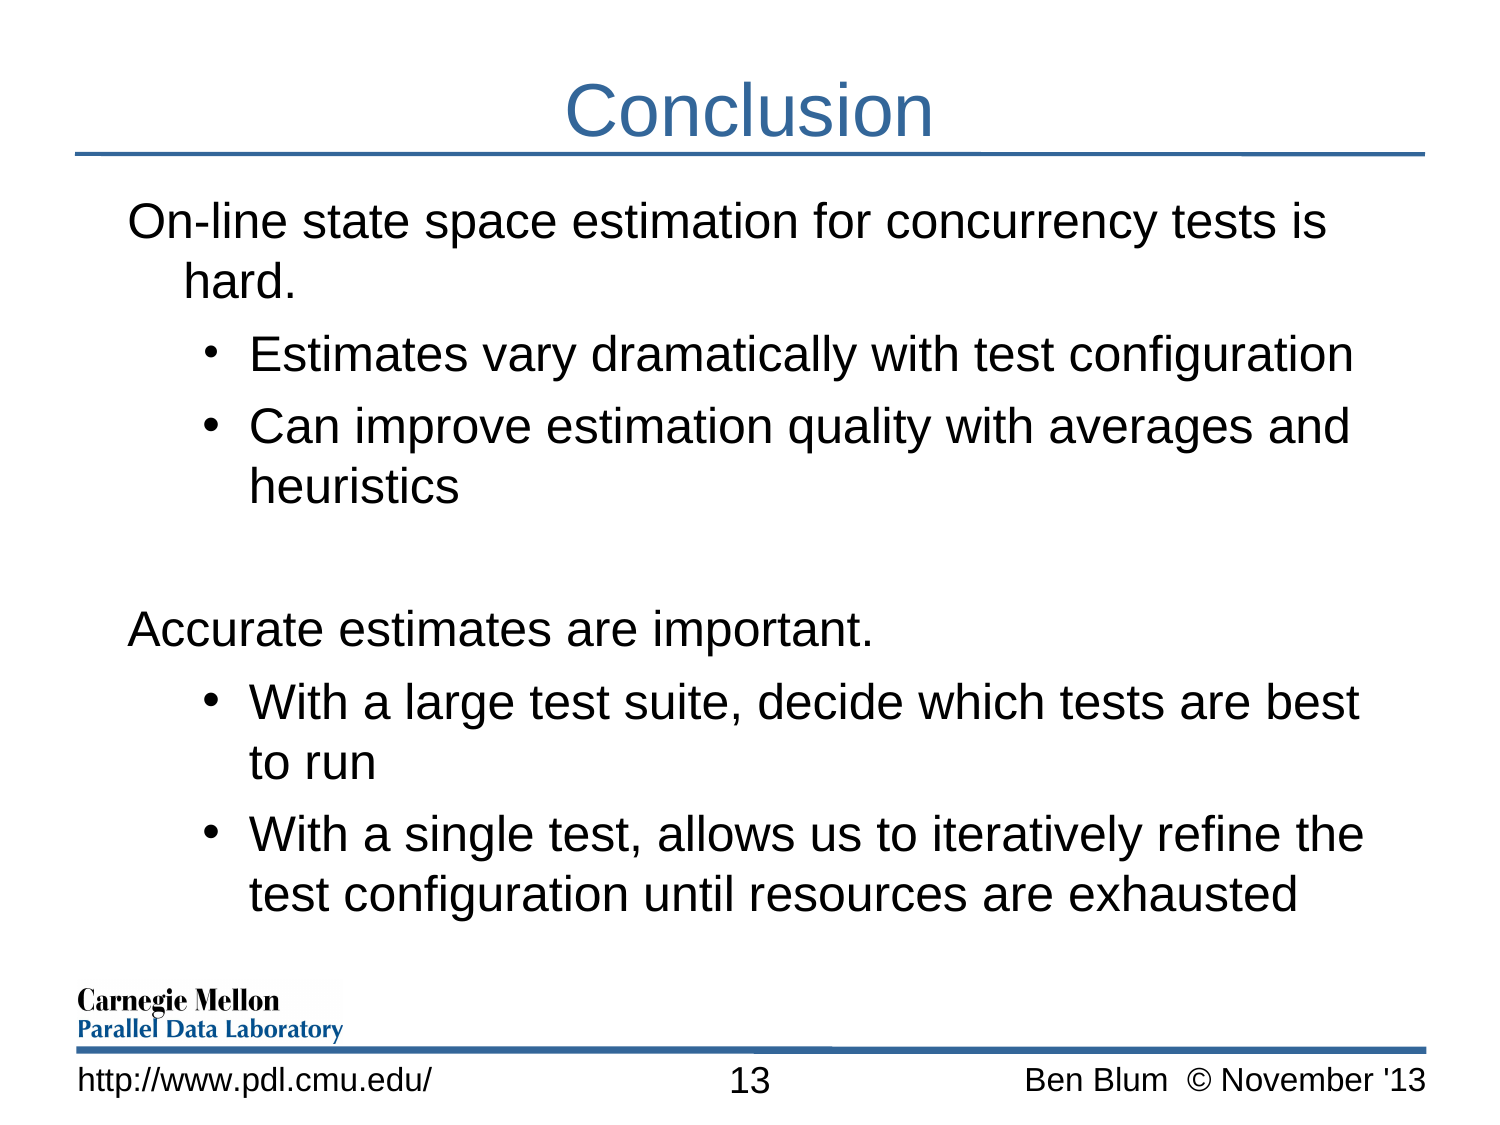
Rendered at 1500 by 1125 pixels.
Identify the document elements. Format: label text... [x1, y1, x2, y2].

list On-line state space estimation for concurrency tests is hard. Estimates vary dramatically with test configuration Can improve estimation quality with averages and heuristics Accurate estimates are important. With a large test suite, decide which tests are best to run With a single test, allows us to iteratively refine the test configuration until resources are exhausted [112, 181, 1426, 938]
title Conclusion [112, 49, 1388, 163]
picture [77, 979, 343, 1044]
